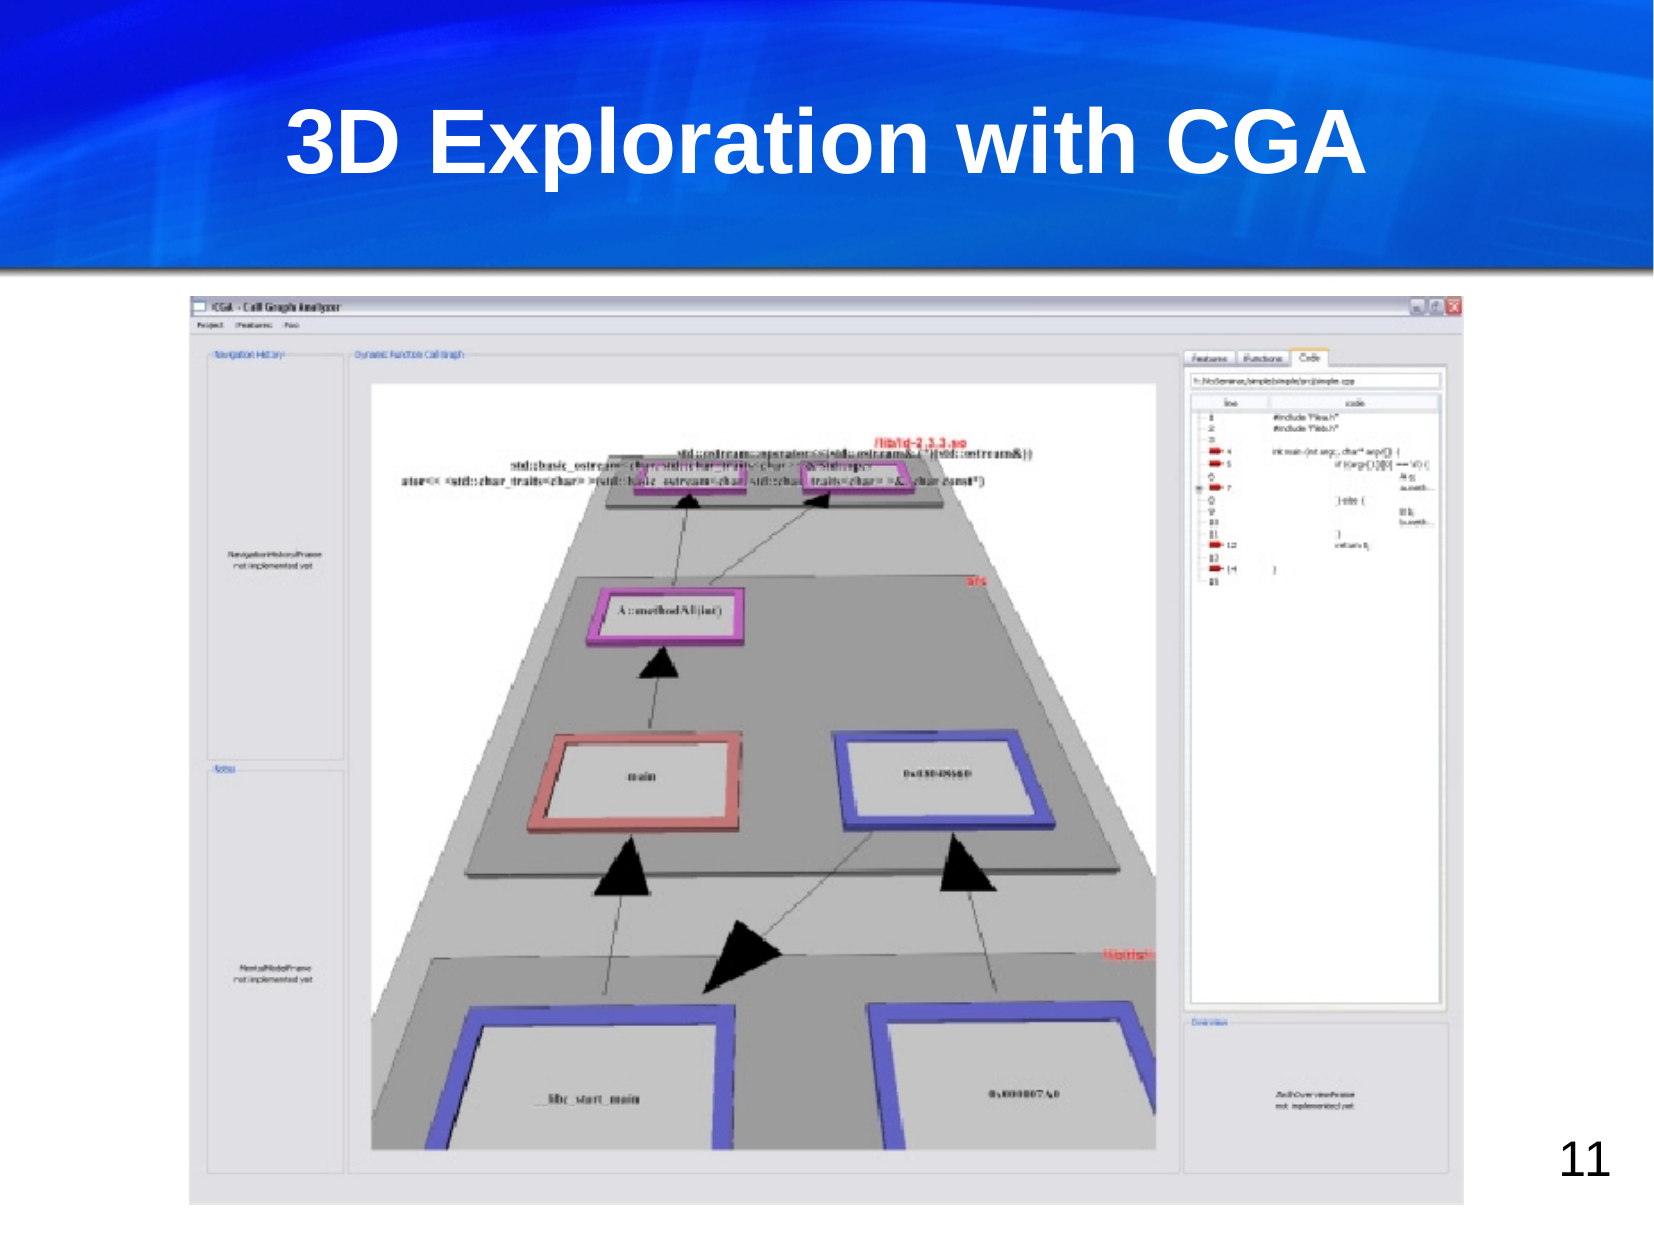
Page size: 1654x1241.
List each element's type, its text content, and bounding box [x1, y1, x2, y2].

title 3D Exploration with CGA [121, 37, 1534, 246]
picture [0, 0, 1654, 1241]
